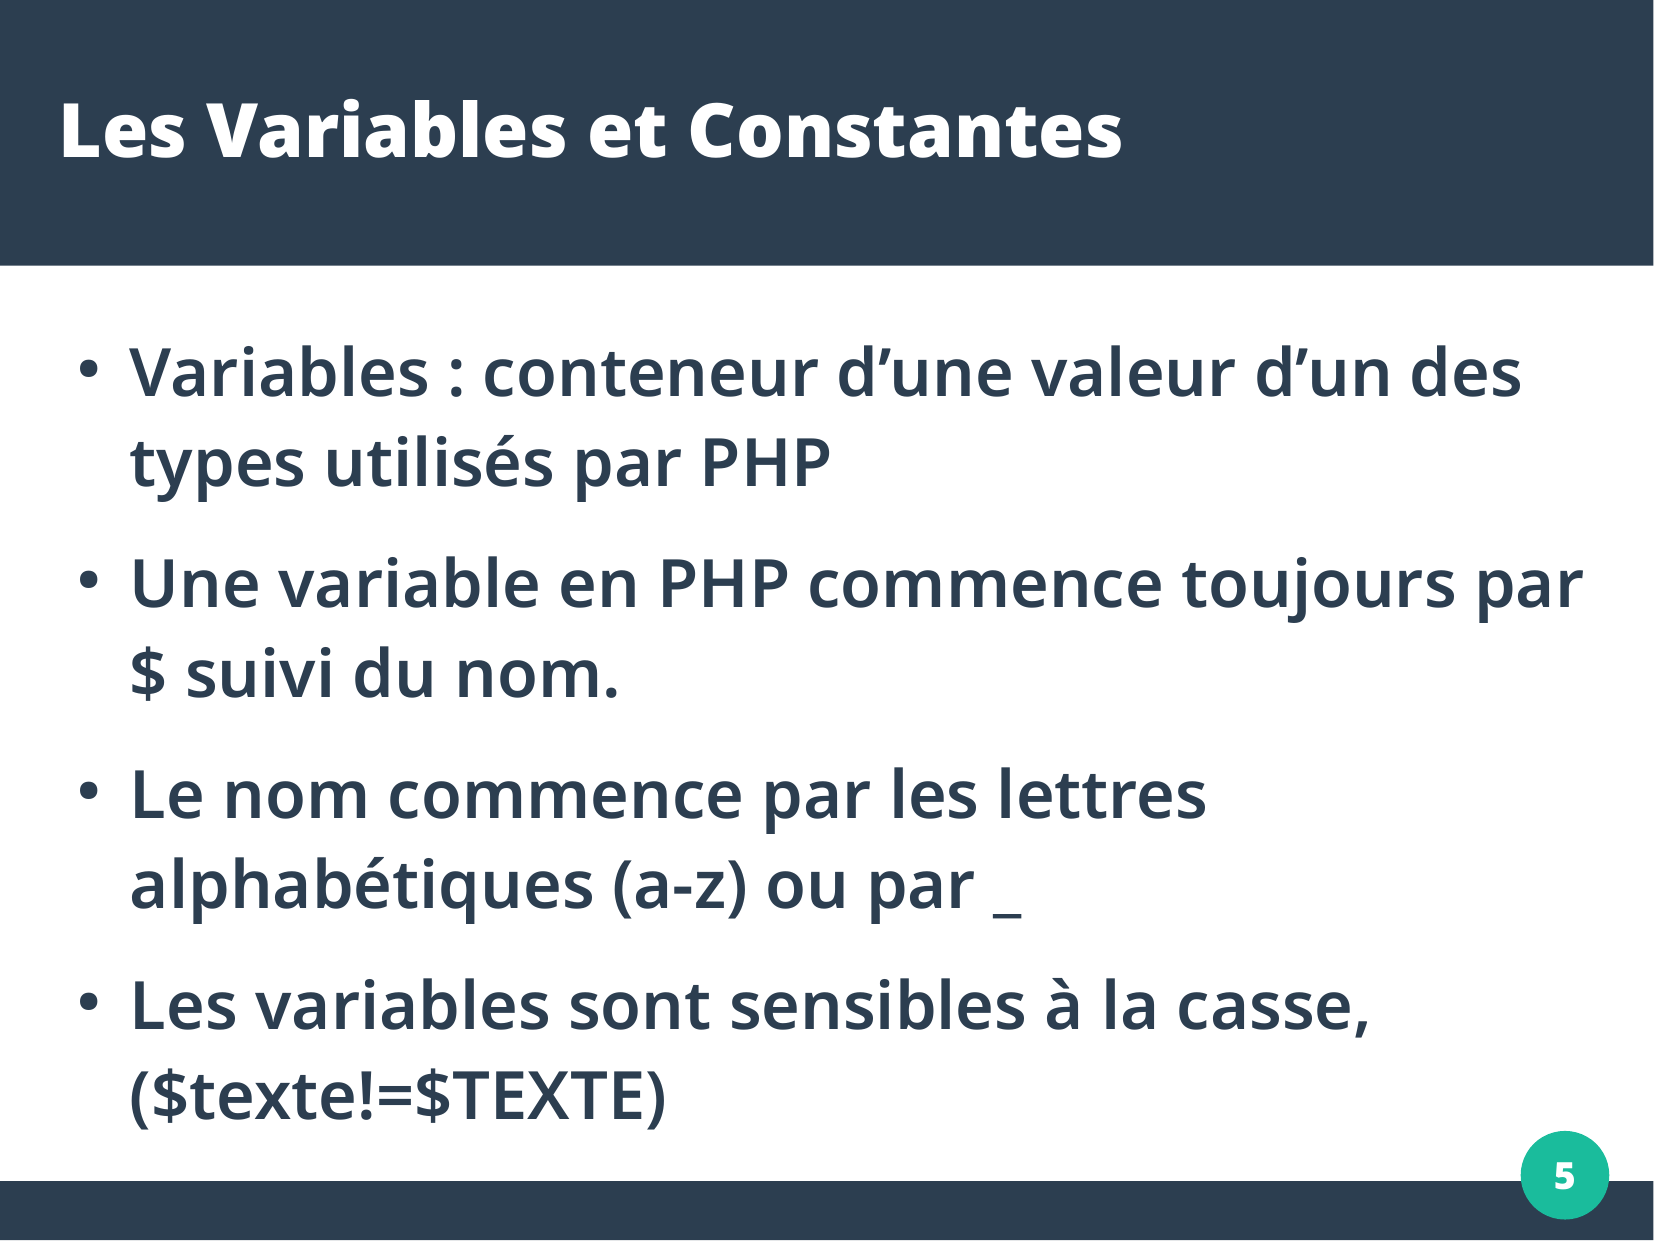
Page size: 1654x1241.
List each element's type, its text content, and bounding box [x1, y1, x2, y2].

title Les Variables et Constantes [59, 49, 1595, 207]
list Variables : conteneur d’une valeur d’un des types utilisés par PHP Une variable en PHP commence toujours par $ suivi du nom. Le nom commence par les lettres alphabétiques (a-z) ou par _ Les variables sont sensibles à la casse,($texte!=$TEXTE) [59, 324, 1595, 1152]
